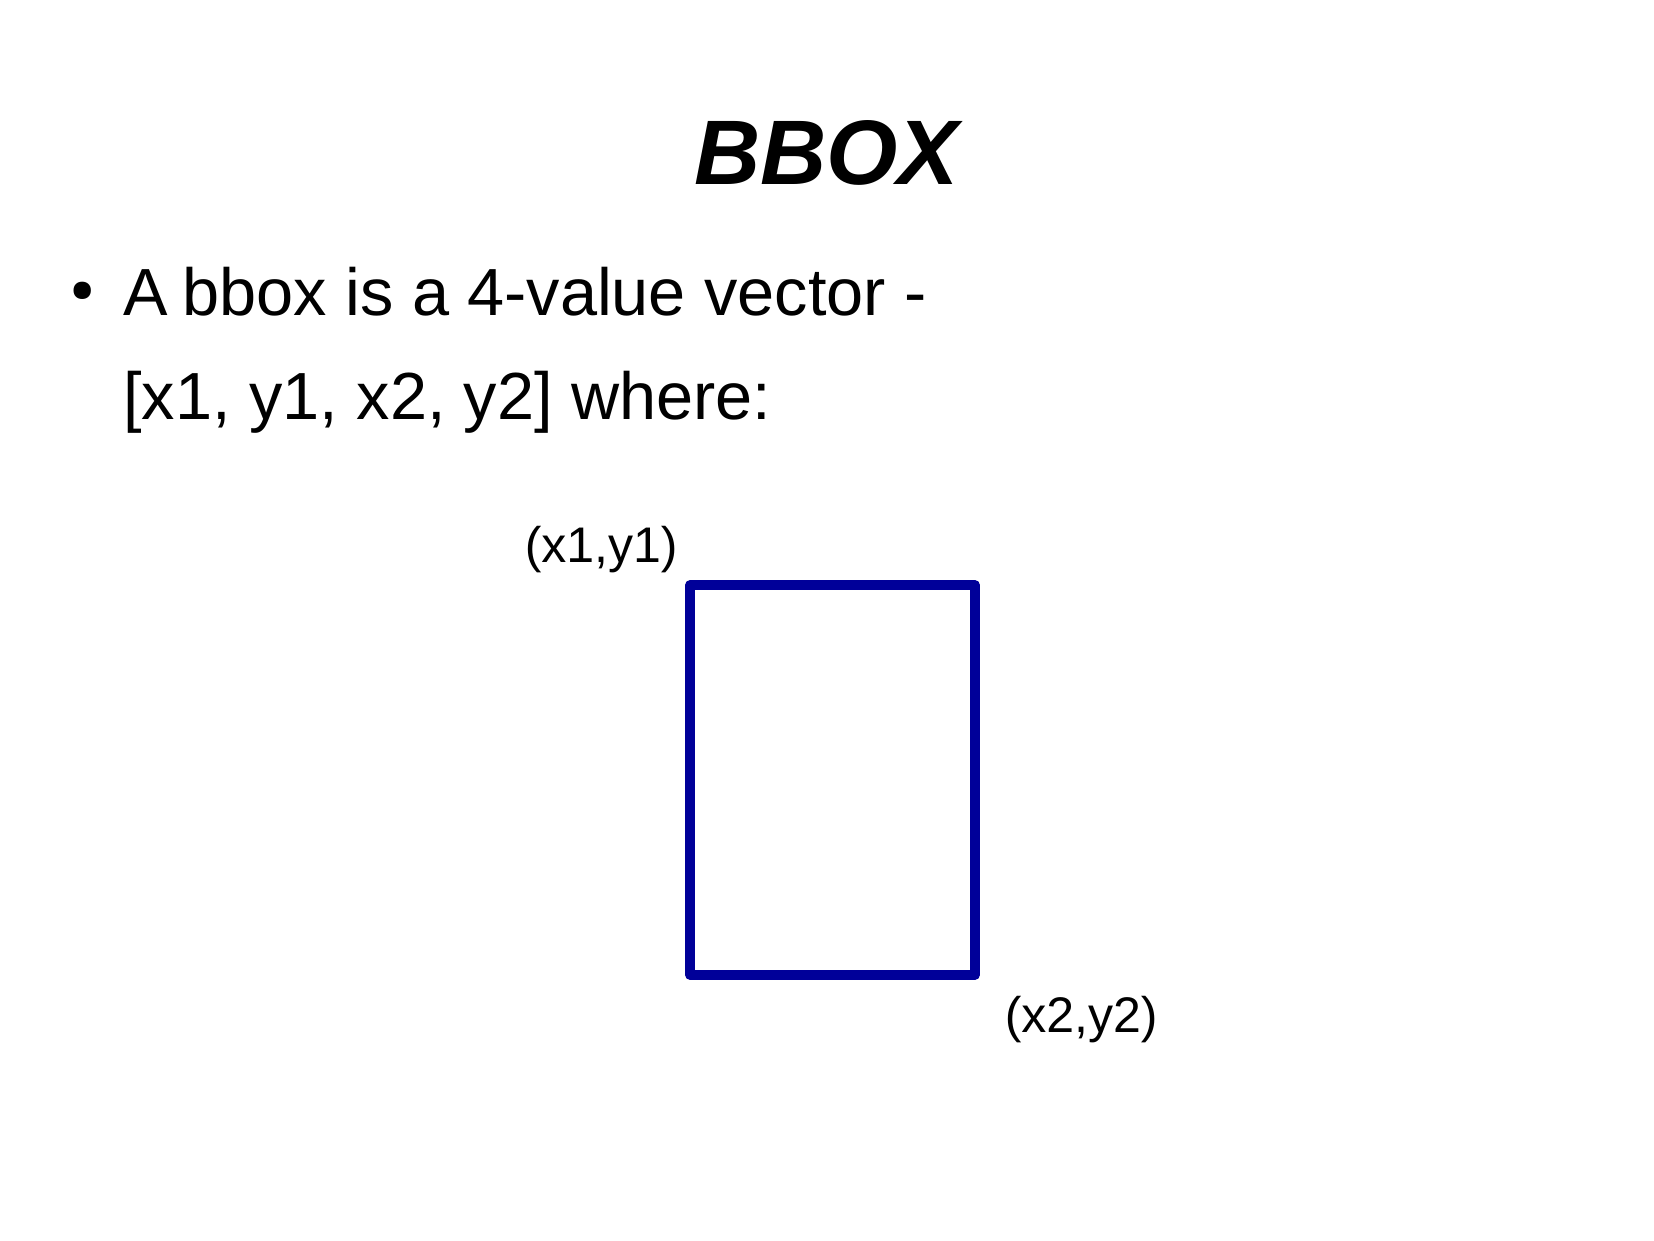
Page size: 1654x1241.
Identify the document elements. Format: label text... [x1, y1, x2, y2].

list A bbox is a 4-value vector - [x1, y1, x2, y2] where: [52, 255, 1591, 1075]
text_box (x2,y2) [990, 979, 1186, 1051]
text_box [690, 585, 976, 976]
title BBOX [82, 49, 1571, 255]
text_box (x1,y1) [510, 510, 706, 581]
